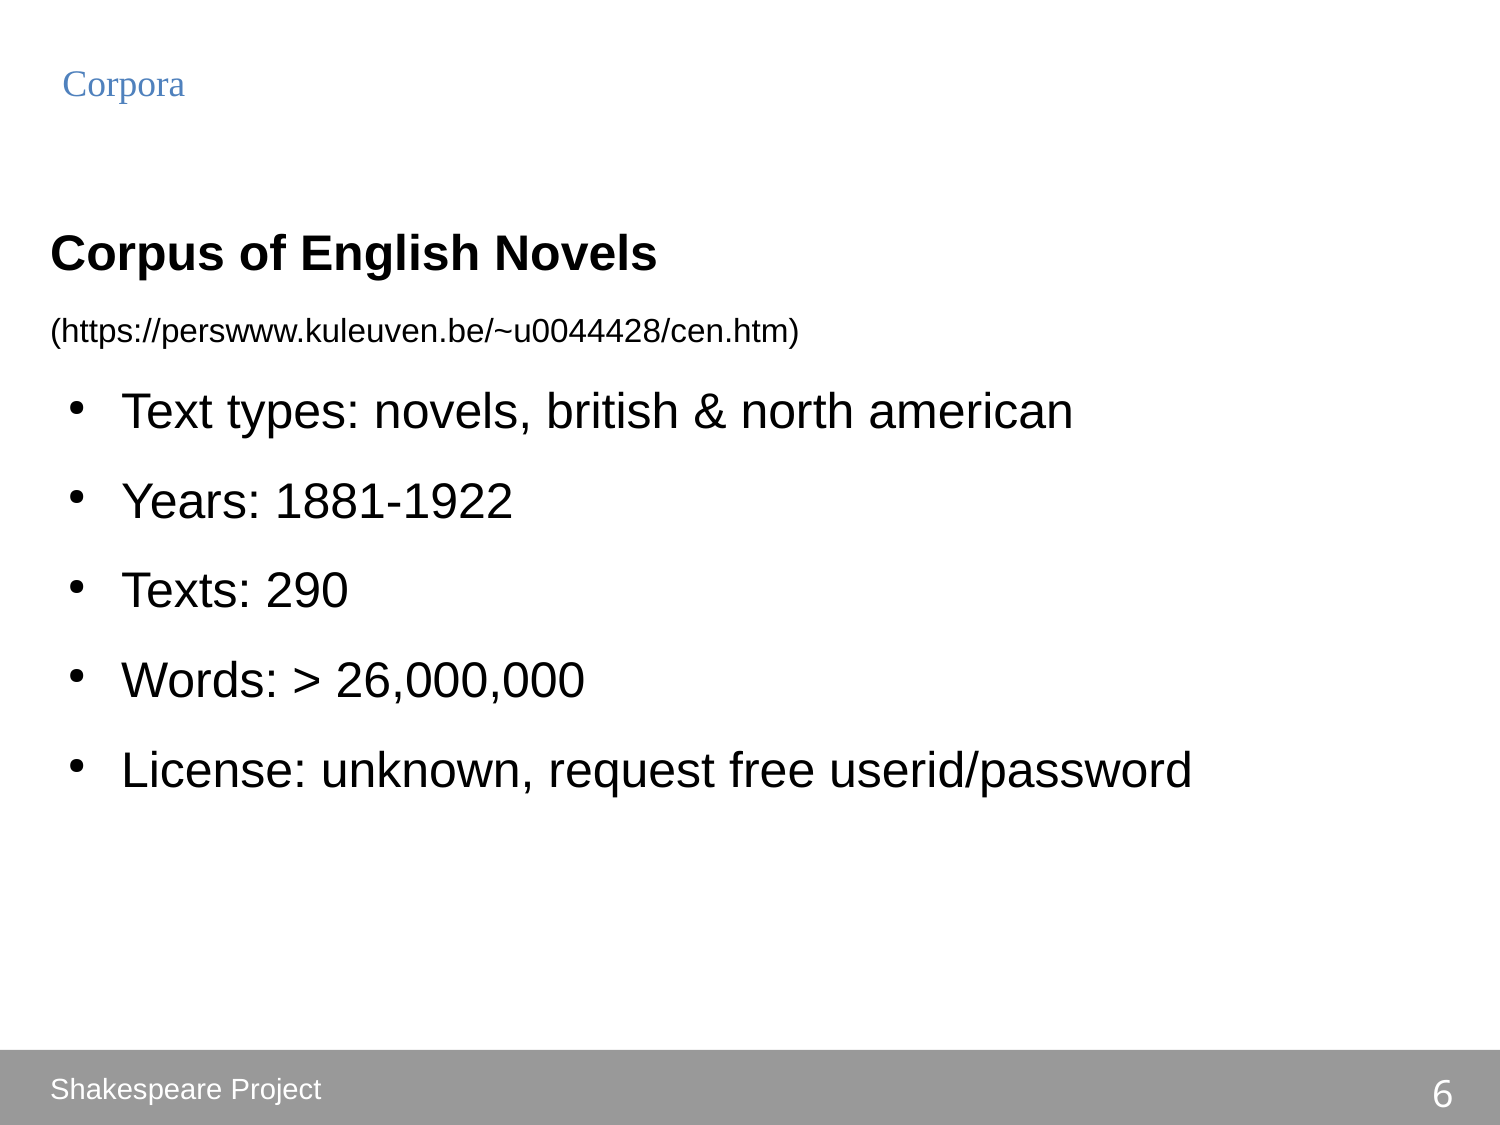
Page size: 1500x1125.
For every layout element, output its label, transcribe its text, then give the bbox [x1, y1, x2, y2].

list Corpus of English Novels (https://perswww.kuleuven.be/~u0044428/cen.htm) Text types: novels, british & north american Years: 1881-1922 Texts: 290 Words: > 26,000,000 License: unknown, request free userid/password [35, 212, 1423, 910]
title Corpora [62, 12, 1450, 150]
slide_number <Nummer> [1417, 1062, 1477, 1111]
footer Shakespeare Project [35, 1062, 1276, 1111]
